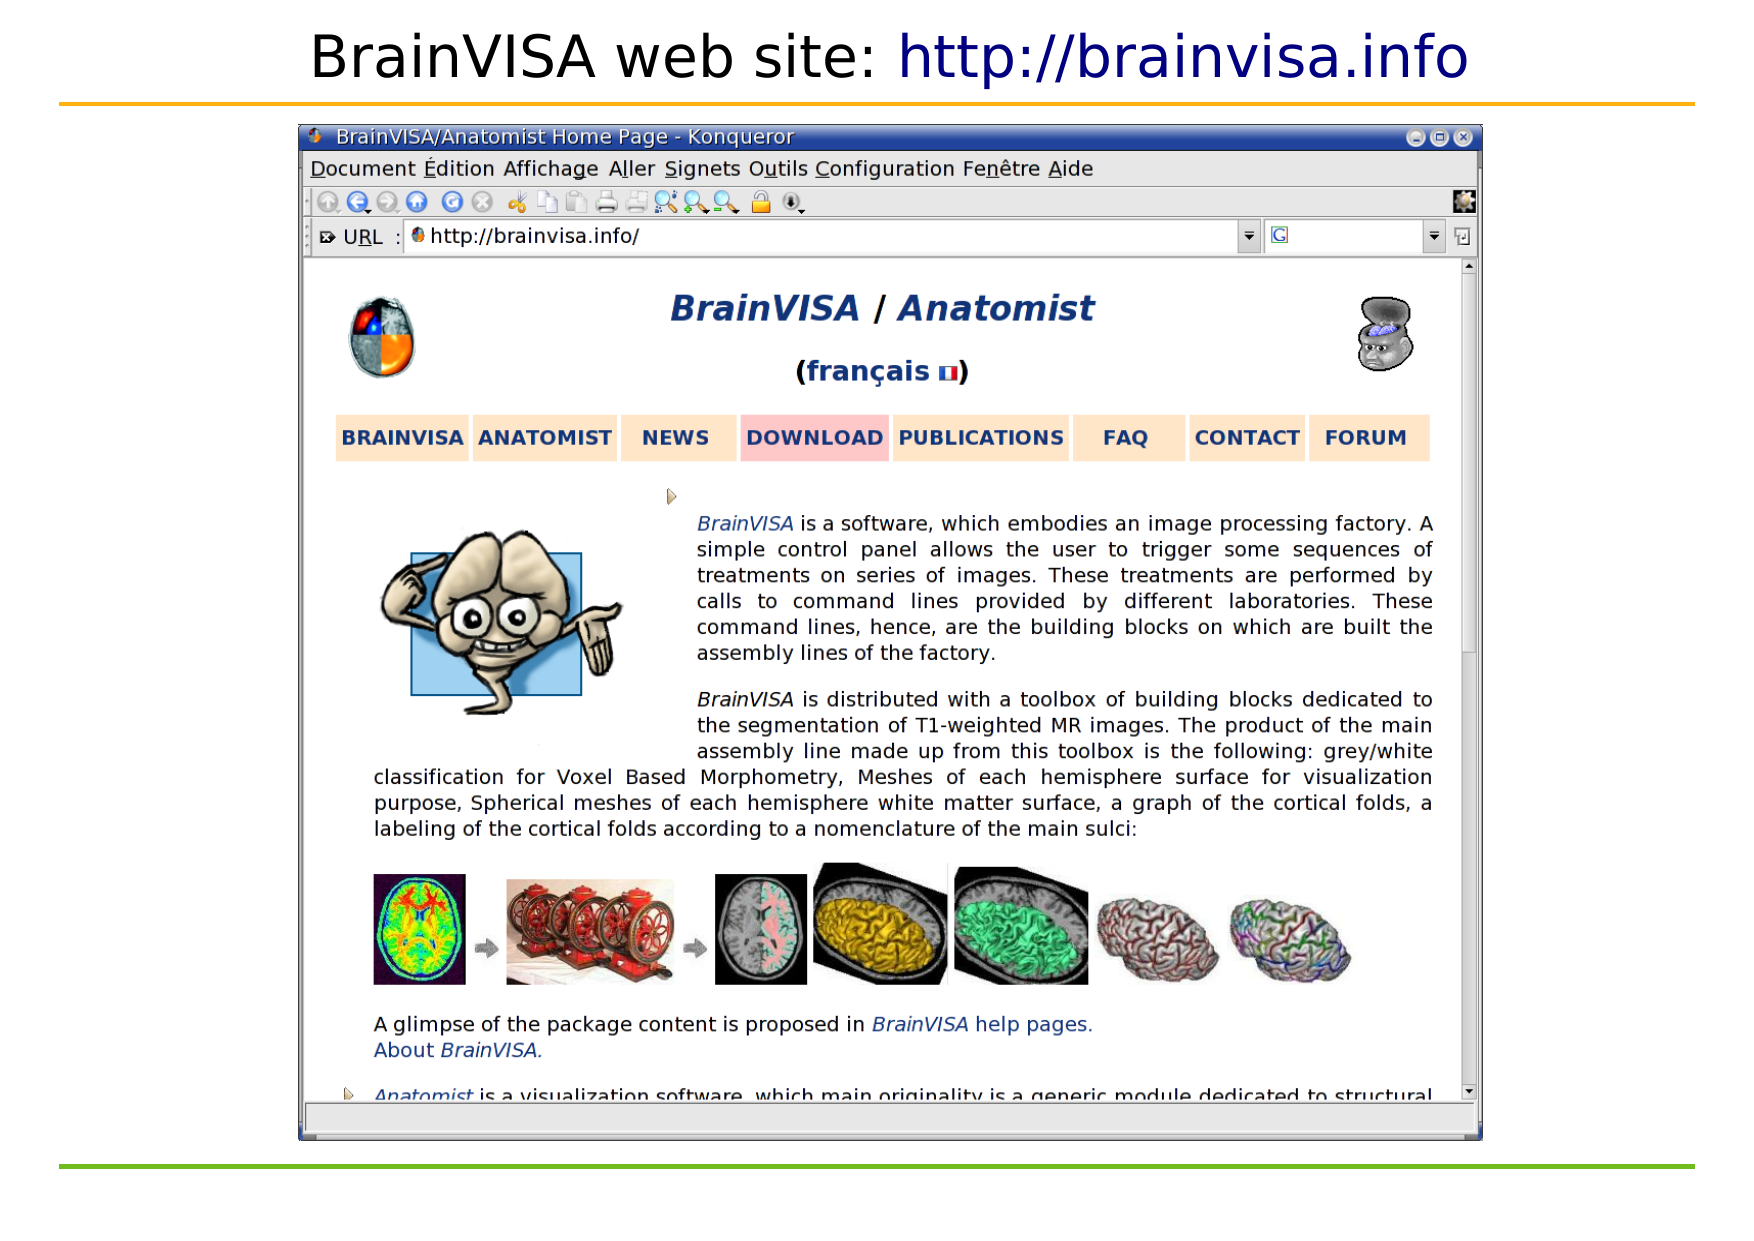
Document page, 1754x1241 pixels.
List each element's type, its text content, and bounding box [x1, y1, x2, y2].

text_box BrainVISA web site: http://brainvisa.info [294, 16, 1486, 100]
picture [298, 124, 1483, 1141]
